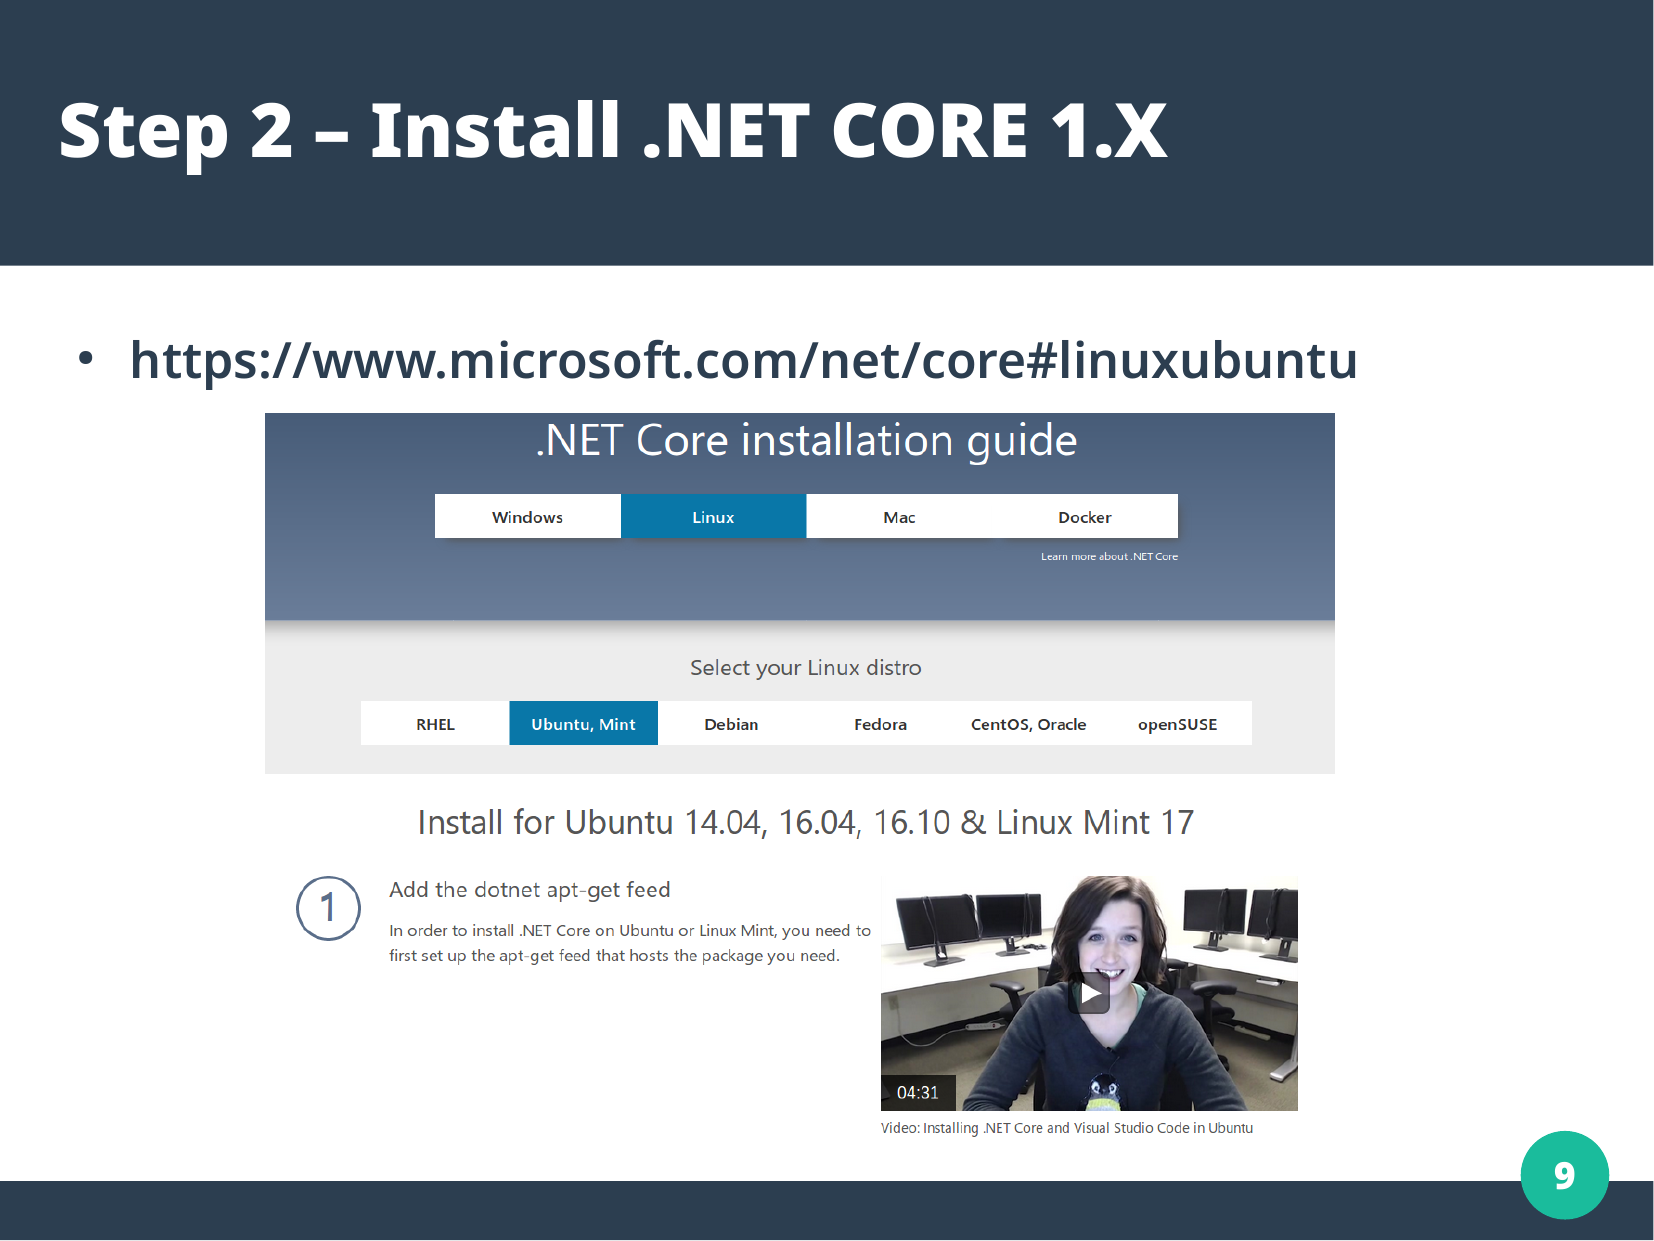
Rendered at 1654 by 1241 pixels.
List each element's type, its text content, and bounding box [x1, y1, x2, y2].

title Step 2 – Install .NET CORE 1.X [59, 49, 1595, 207]
picture [265, 413, 1335, 1150]
list https://www.microsoft.com/net/core#linuxubuntu [59, 324, 1595, 1152]
